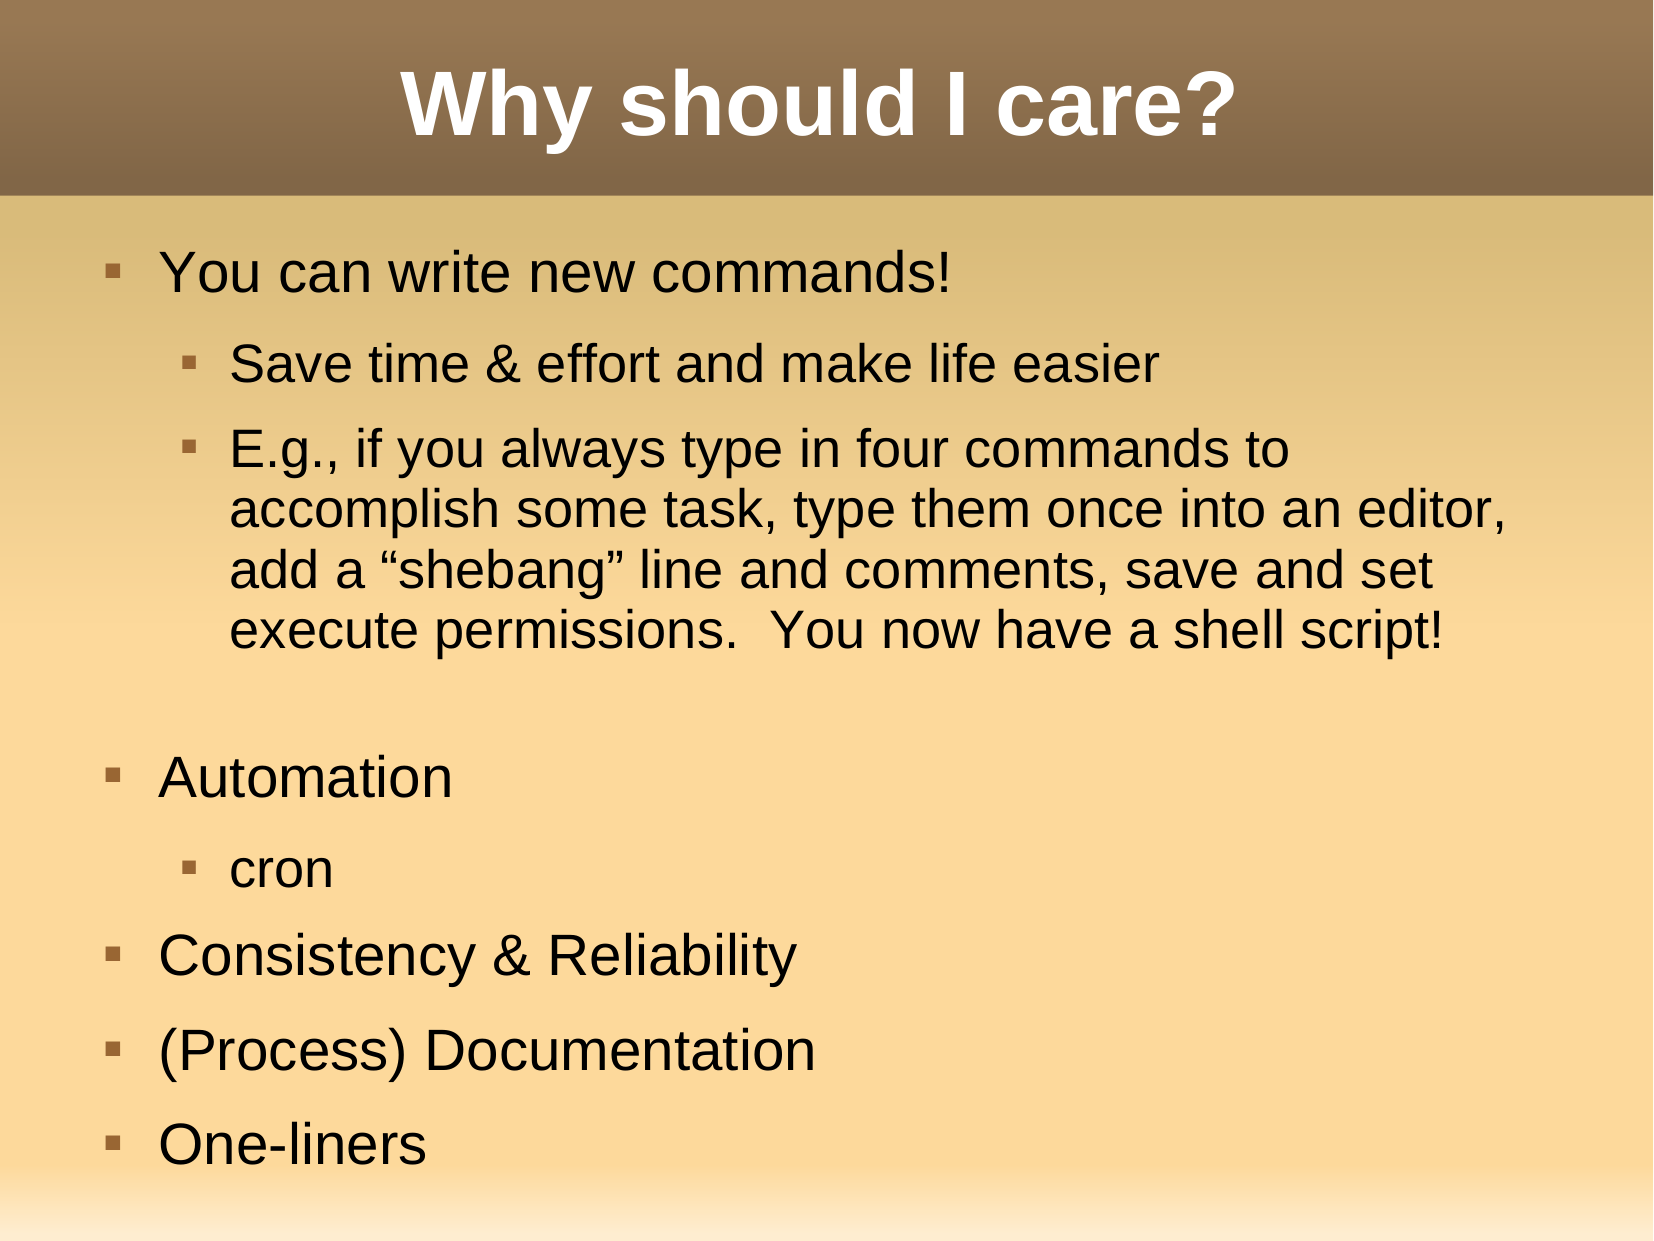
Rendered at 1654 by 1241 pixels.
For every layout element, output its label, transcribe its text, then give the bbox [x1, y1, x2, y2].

title Why should I care? [76, 0, 1565, 208]
picture [0, 0, 1654, 1241]
list You can write new commands! Save time & effort and make life easier E.g., if you always type in four commands to accomplish some task, type them once into an editor, add a “shebang” line and comments, save and set execute permissions. You now have a shell script! Automation cron Consistency & Reliability (Process) Documentation One-liners [87, 239, 1576, 1178]
